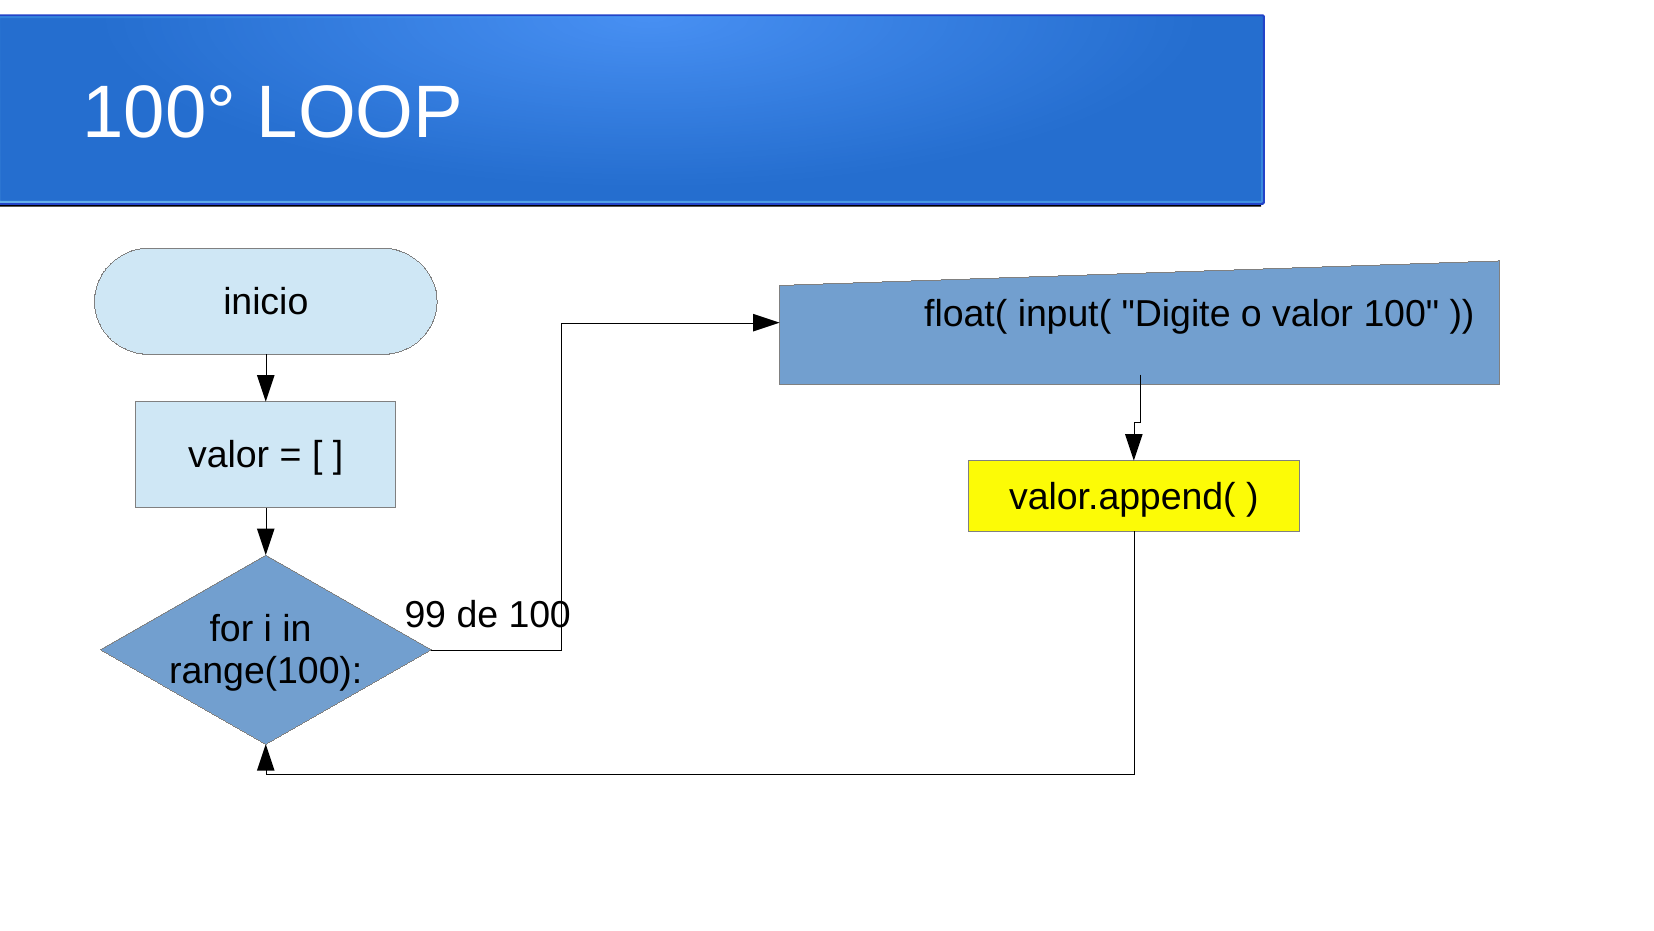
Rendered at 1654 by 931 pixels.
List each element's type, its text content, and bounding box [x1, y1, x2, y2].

text_box 99 de 100 [389, 586, 615, 686]
text_box for i in range(100): [100, 555, 432, 745]
text_box inicio [94, 248, 438, 355]
title 100° LOOP [82, 35, 1235, 189]
text_box valor = [ ] [135, 401, 396, 508]
text_box float( input( "Digite o valor 100" )) [779, 260, 1500, 385]
text_box valor.append( ) [968, 460, 1300, 532]
